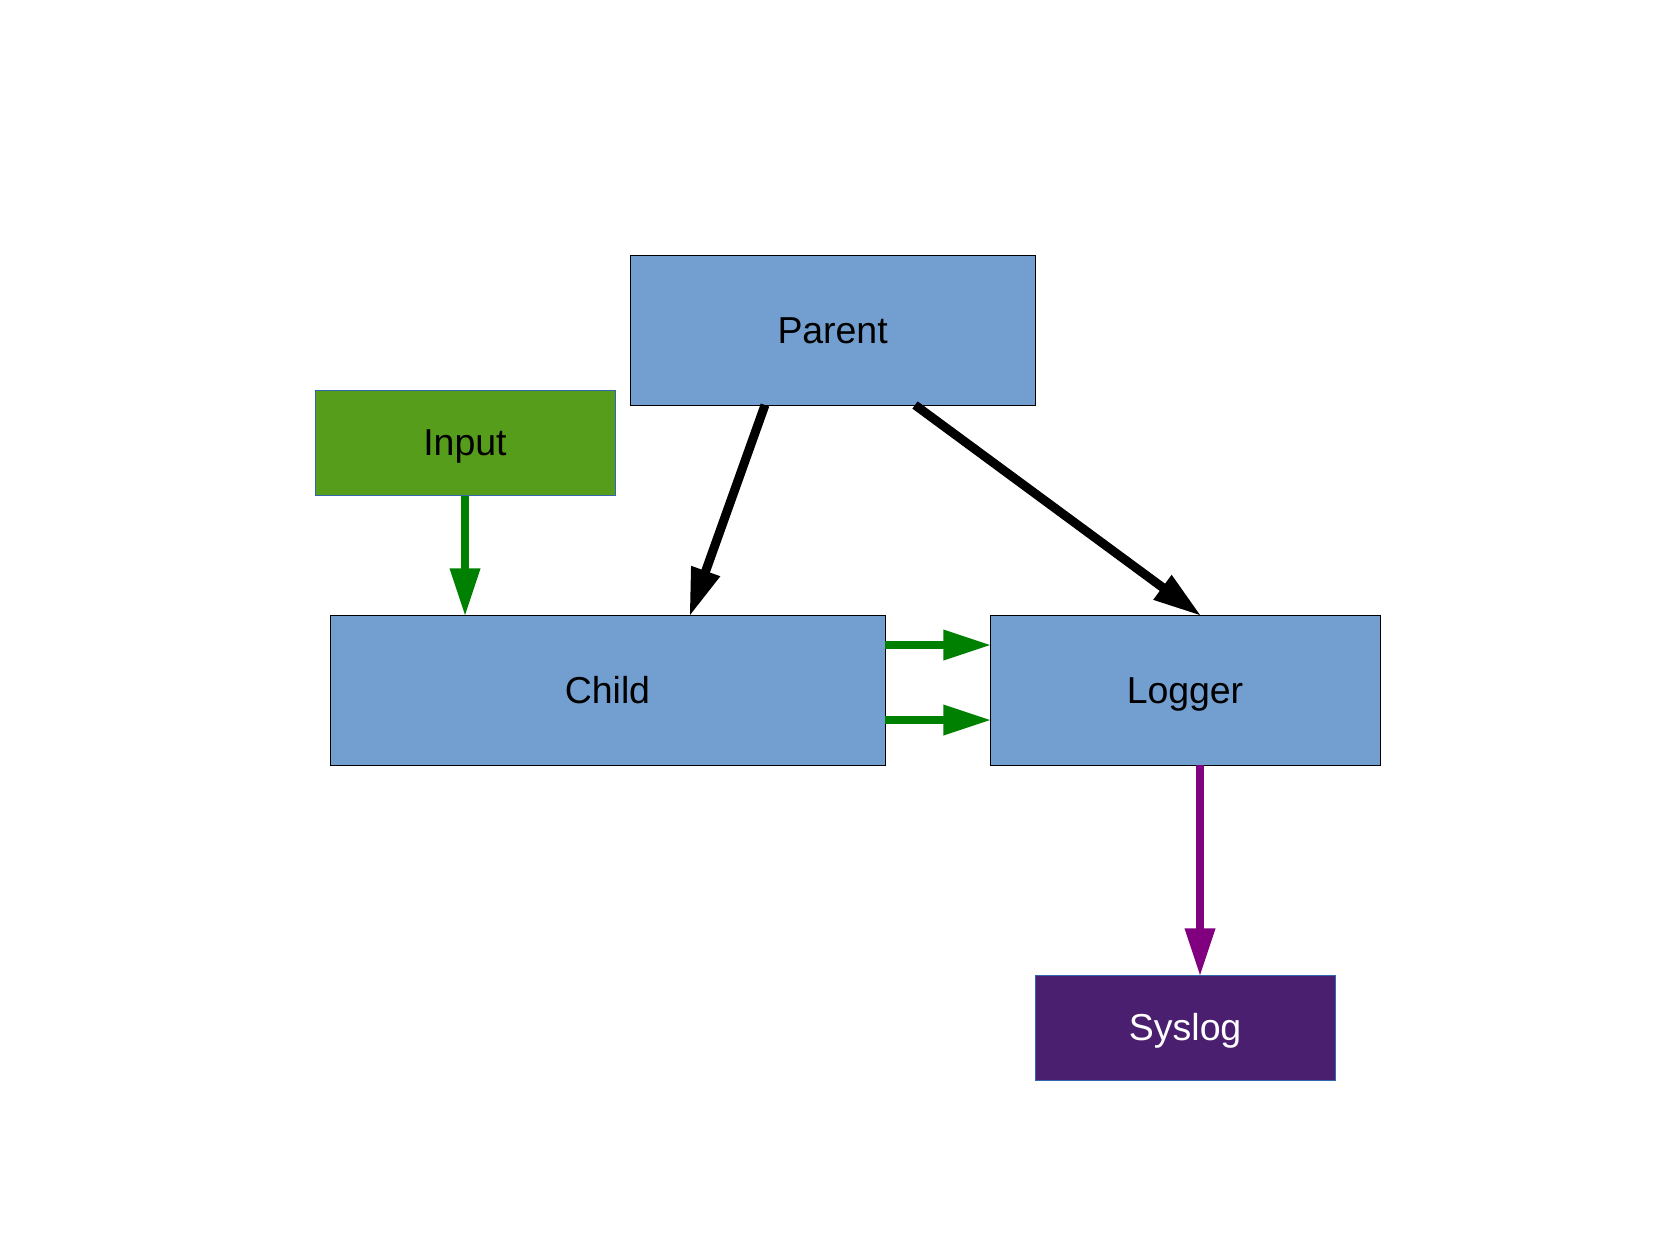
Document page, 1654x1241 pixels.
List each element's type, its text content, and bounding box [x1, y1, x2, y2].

text_box Syslog [1035, 975, 1336, 1081]
text_box Parent [630, 255, 1036, 406]
text_box Logger [990, 615, 1381, 766]
text_box Child [330, 615, 886, 766]
text_box Input [315, 390, 616, 496]
